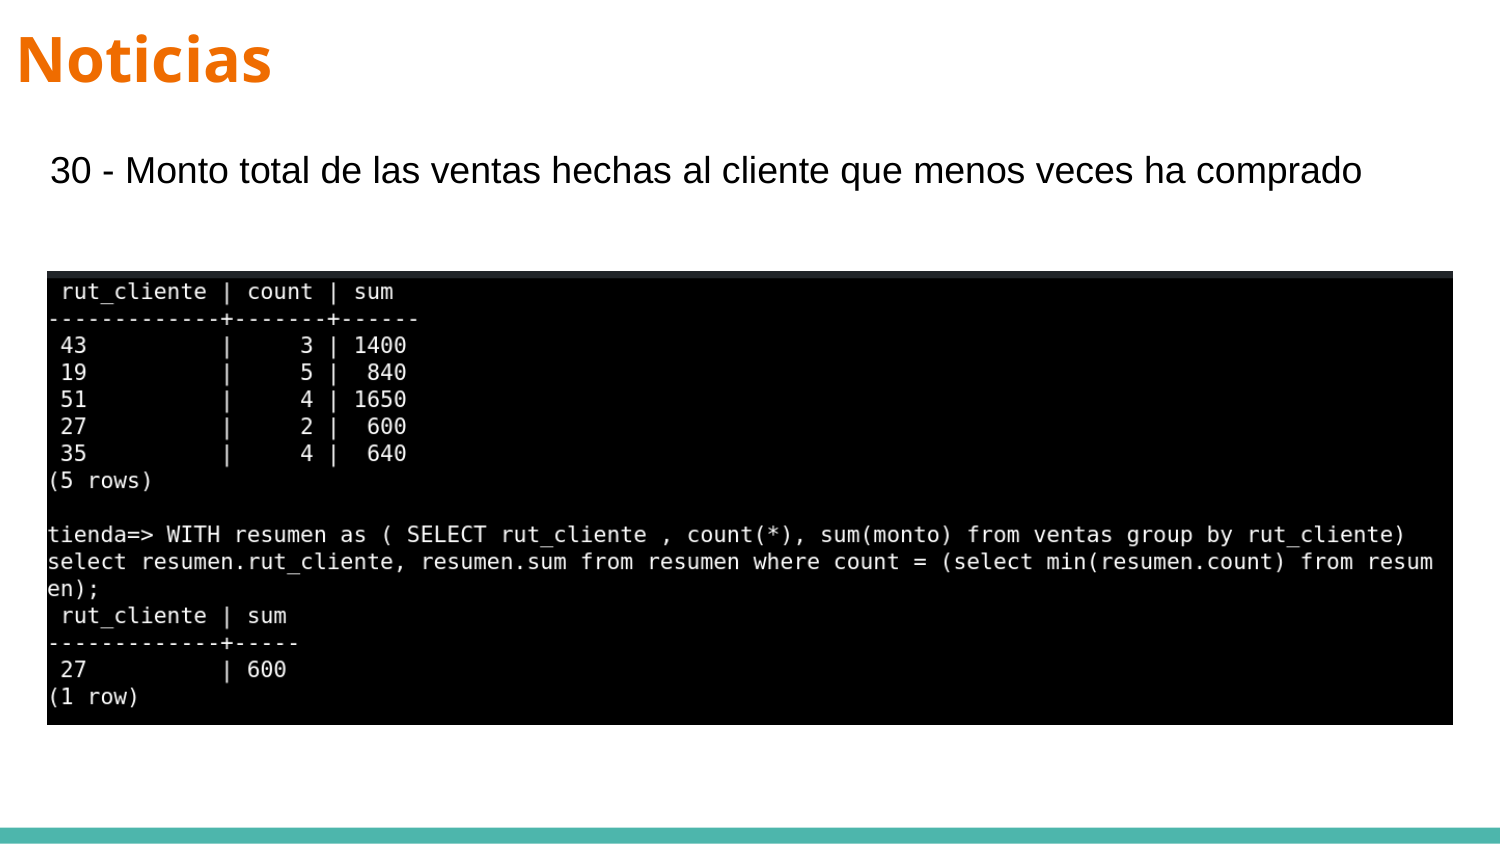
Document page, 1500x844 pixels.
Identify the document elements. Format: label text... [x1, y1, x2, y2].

text_box 30 - Monto total de las ventas hechas al cliente que menos veces ha comprado [35, 141, 1394, 241]
title Noticias [0, 0, 1398, 116]
picture [47, 271, 1453, 725]
